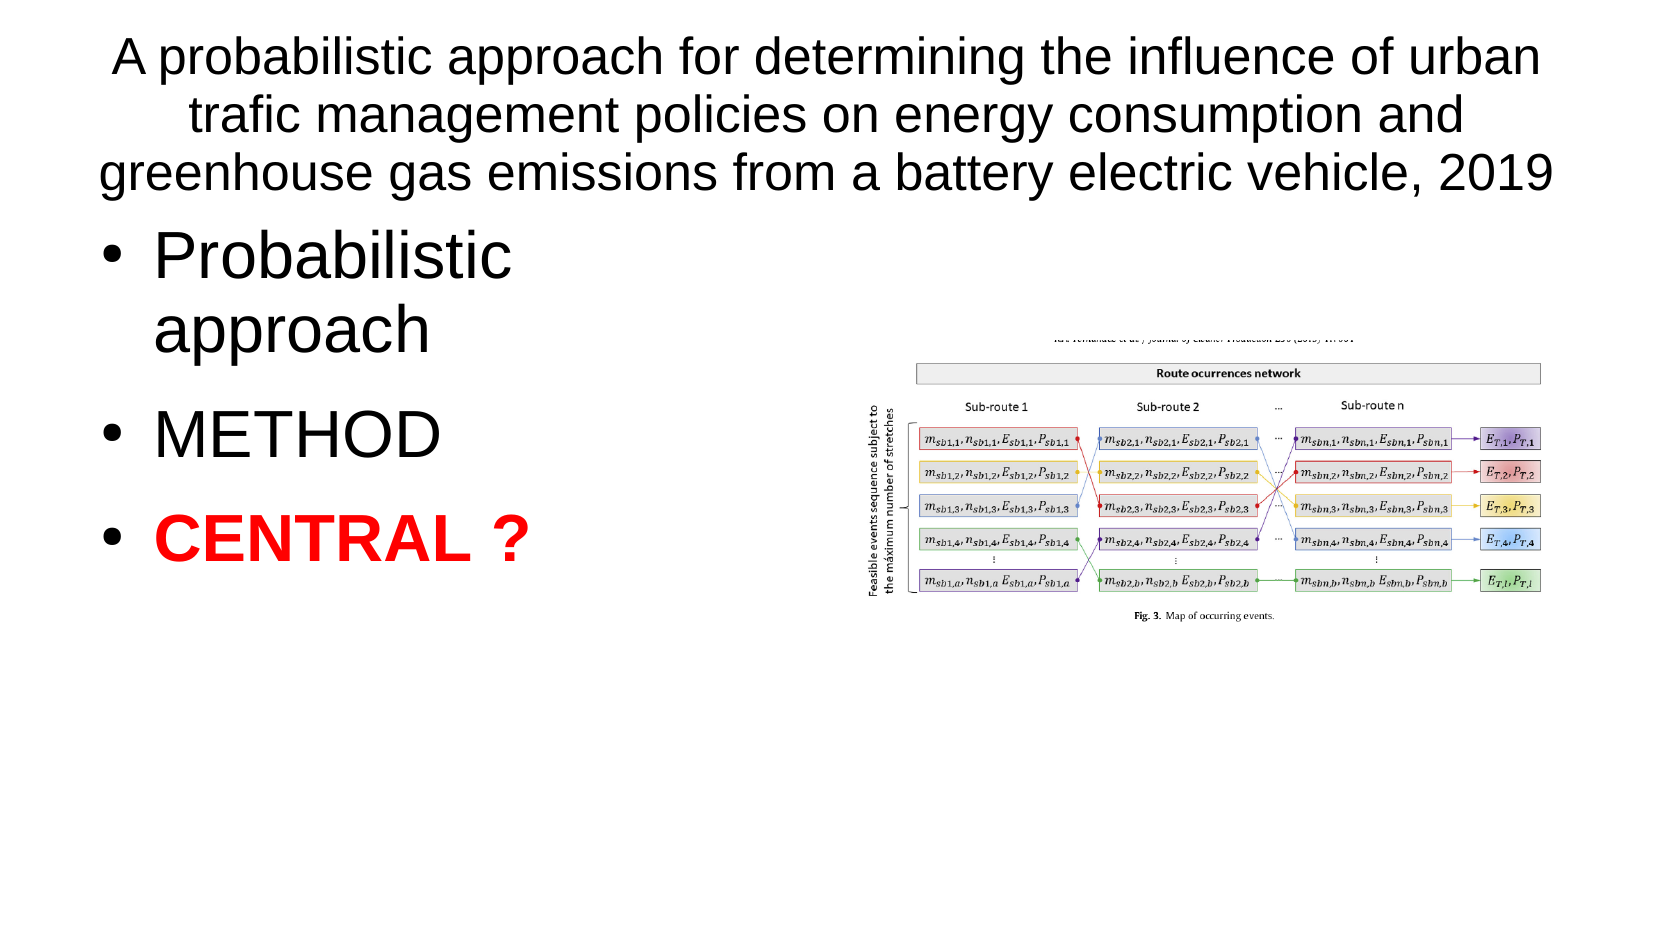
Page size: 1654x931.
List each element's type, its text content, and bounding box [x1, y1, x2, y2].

picture [845, 340, 1572, 635]
list Probabilistic approach METHOD CENTRAL ? [82, 217, 809, 758]
title A probabilistic approach for determining the influence of urban trafic management policies on energy consumption and greenhouse gas emissions from a battery electric vehicle, 2019 [82, 27, 1571, 202]
